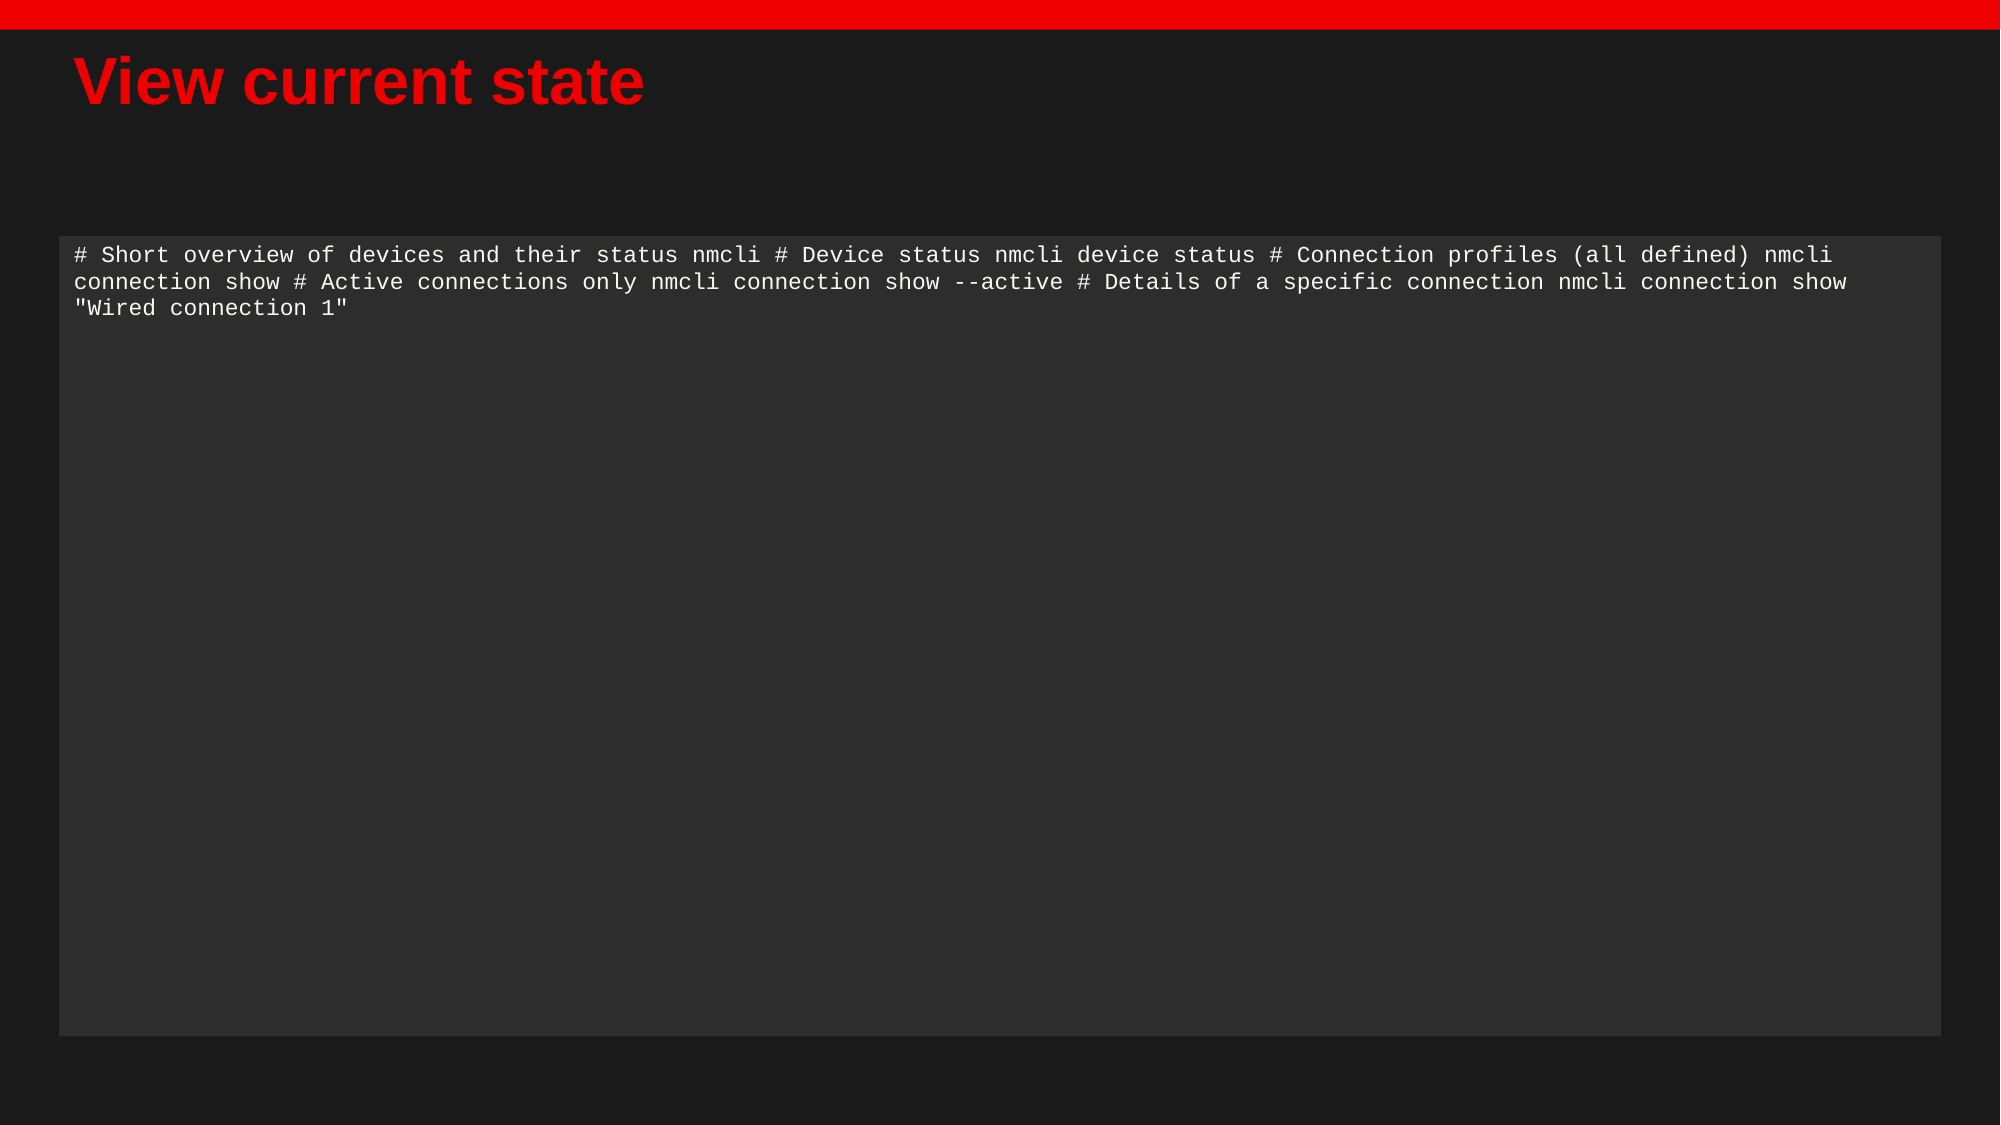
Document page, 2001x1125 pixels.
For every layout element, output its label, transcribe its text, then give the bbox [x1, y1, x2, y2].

text_box [0, 0, 2001, 30]
text_box # Short overview of devices and their status nmcli # Device status nmcli device status # Connection profiles (all defined) nmcli connection show # Active connections only nmcli connection show --active # Details of a specific connection nmcli connection show "Wired connection 1" [59, 236, 1942, 1037]
text_box View current state [59, 36, 1942, 208]
